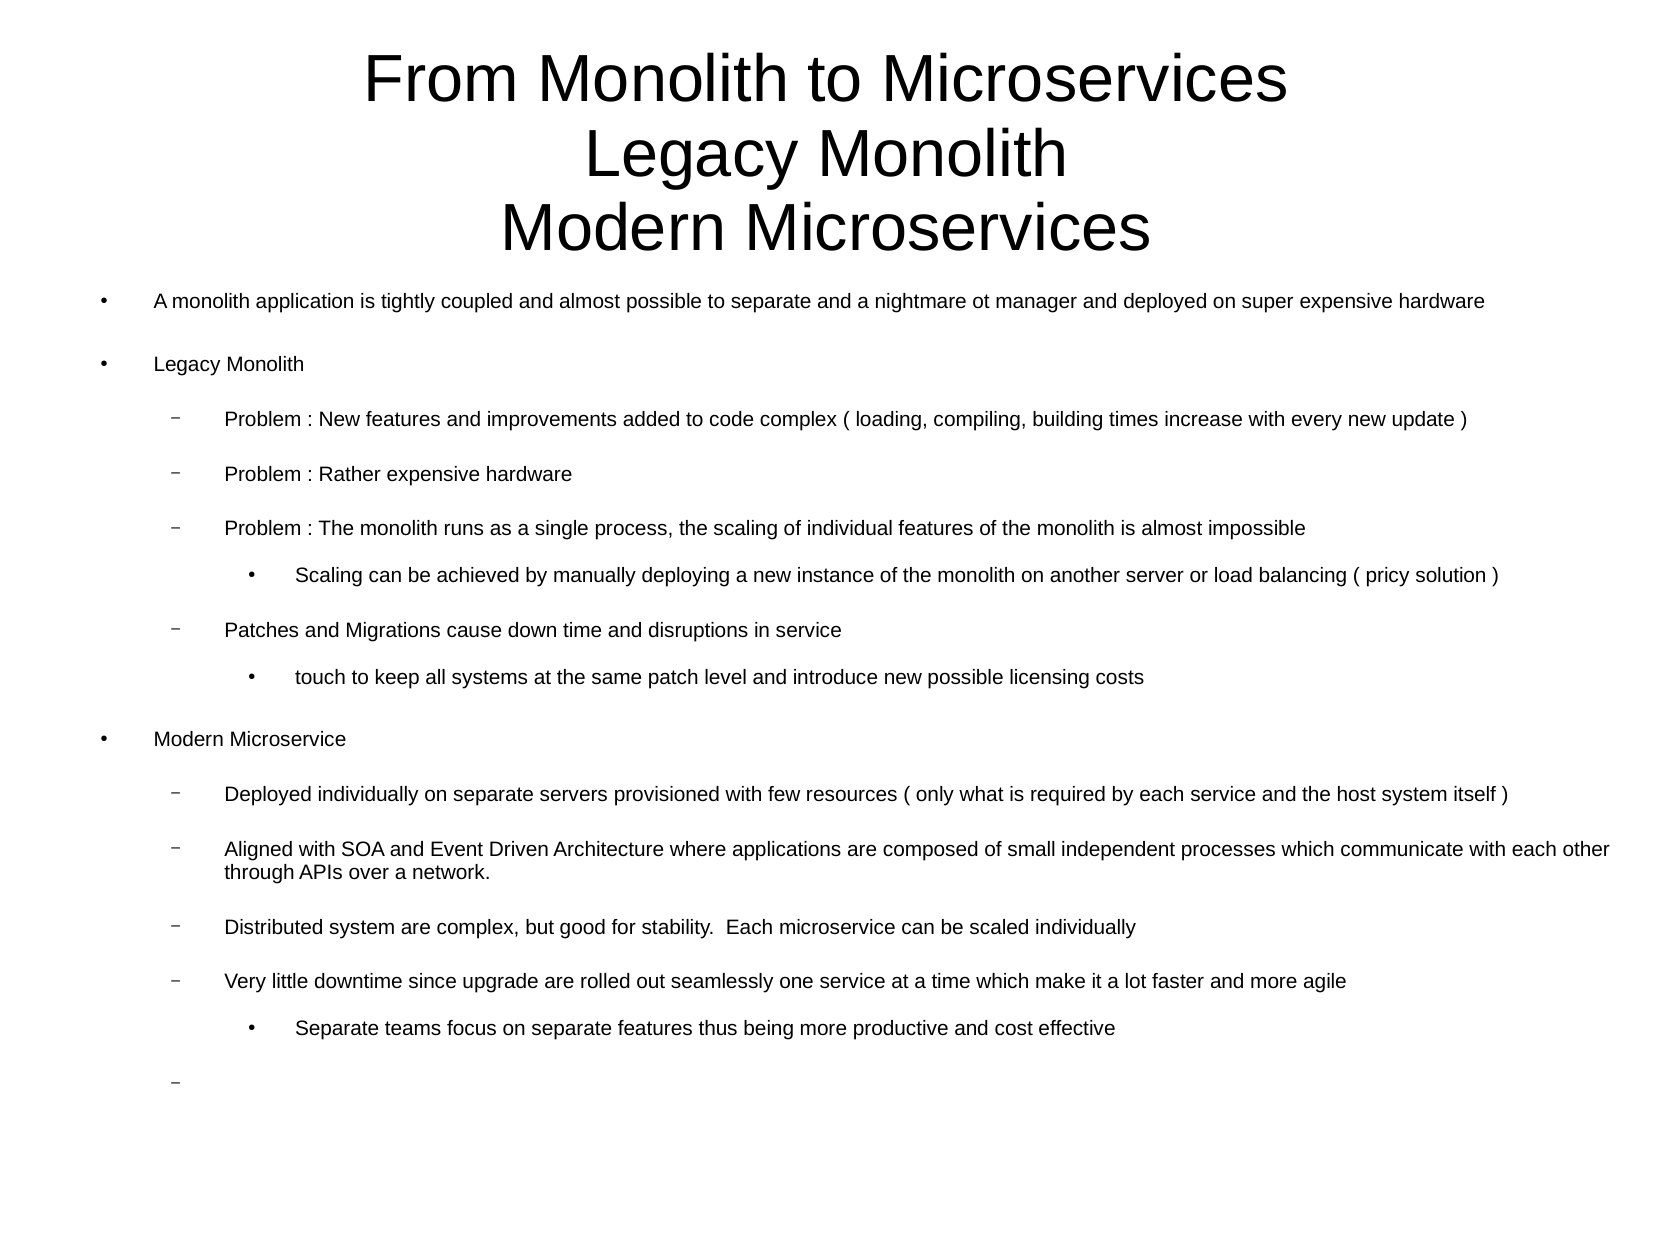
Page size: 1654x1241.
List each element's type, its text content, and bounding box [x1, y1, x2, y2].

title From Monolith to Microservices Legacy Monolith Modern Microservices [82, 3, 1571, 290]
list A monolith application is tightly coupled and almost possible to separate and a nightmare ot manager and deployed on super expensive hardware Legacy Monolith Problem : New features and improvements added to code complex ( loading, compiling, building times increase with every new update ) Problem : Rather expensive hardware Problem : The monolith runs as a single process, the scaling of individual features of the monolith is almost impossible Scaling can be achieved by manually deploying a new instance of the monolith on another server or load balancing ( pricy solution ) Patches and Migrations cause down time and disruptions in service touch to keep all systems at the same patch level and introduce new possible licensing costs Modern Microservice Deployed individually on separate servers provisioned with few resources ( only what is required by each service and the host system itself ) Aligned with SOA and Event Driven Architecture where applications are composed of small independent processes which communicate with each other through APIs over a network. Distributed system are complex, but good for stability. Each microservice can be scaled individually Very little downtime since upgrade are rolled out seamlessly one service at a time which make it a lot faster and more agile Separate teams focus on separate features thus being more productive and cost effective [82, 290, 1636, 1220]
